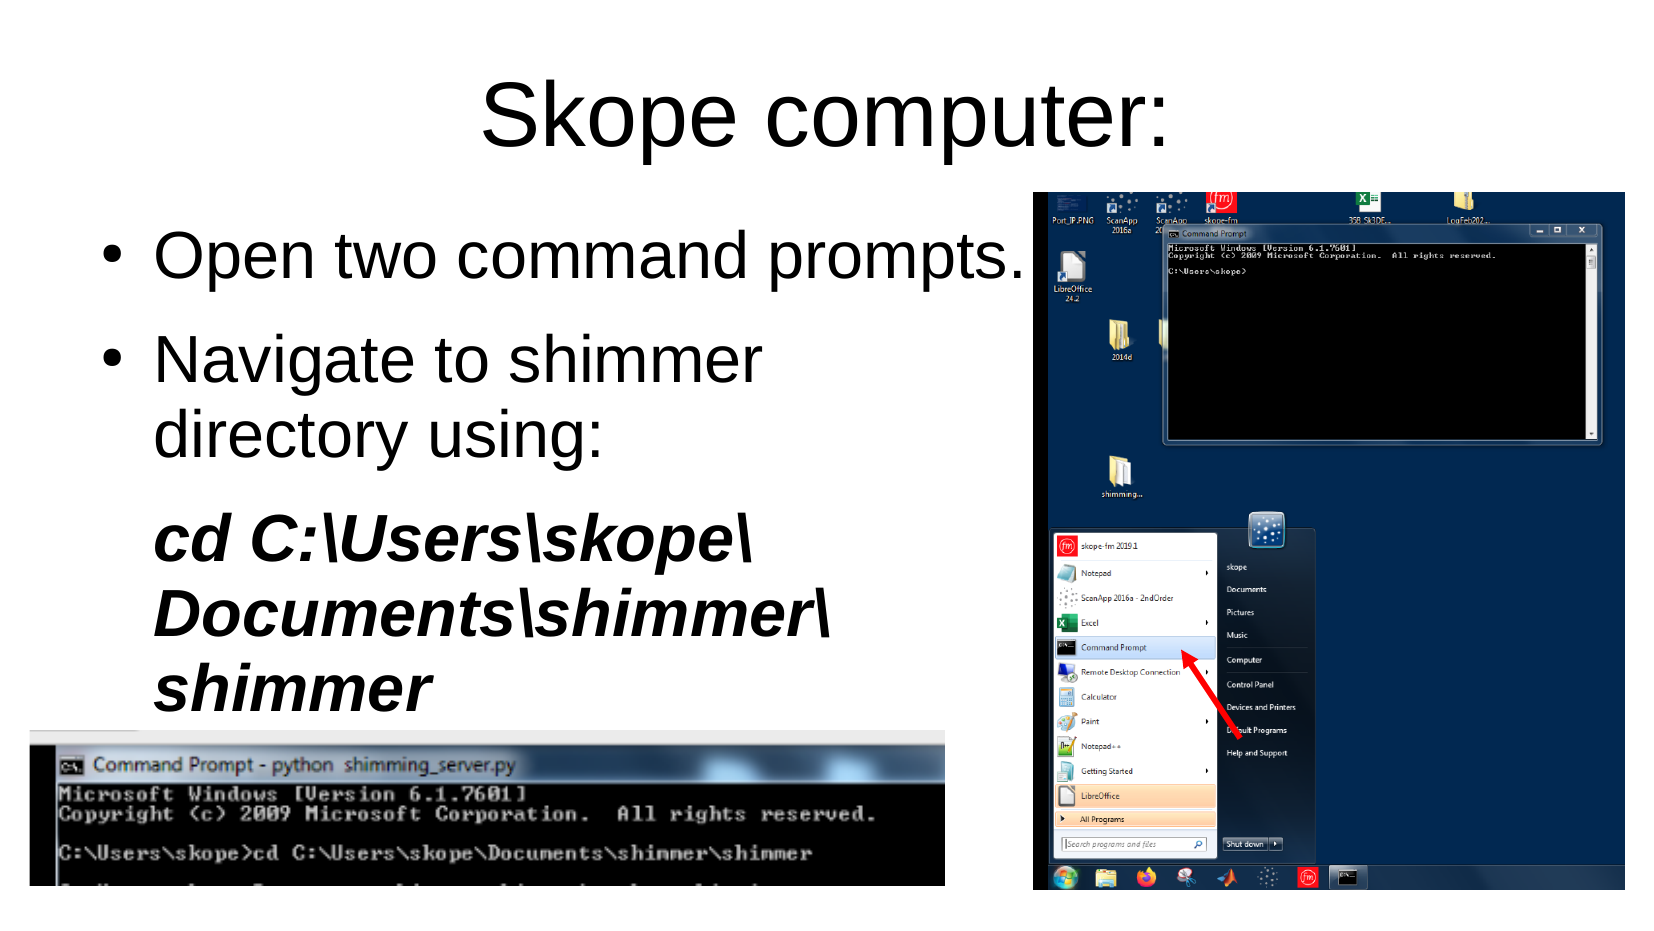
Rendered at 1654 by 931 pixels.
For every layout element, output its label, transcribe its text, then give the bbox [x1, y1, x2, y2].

title Skope computer: [82, 37, 1571, 193]
picture [1033, 192, 1625, 890]
list Open two command prompts. Navigate to shimmer directory using: cd C:\Users\skope\Documents\shimmer\shimmer [82, 217, 1033, 758]
picture [29, 730, 945, 886]
